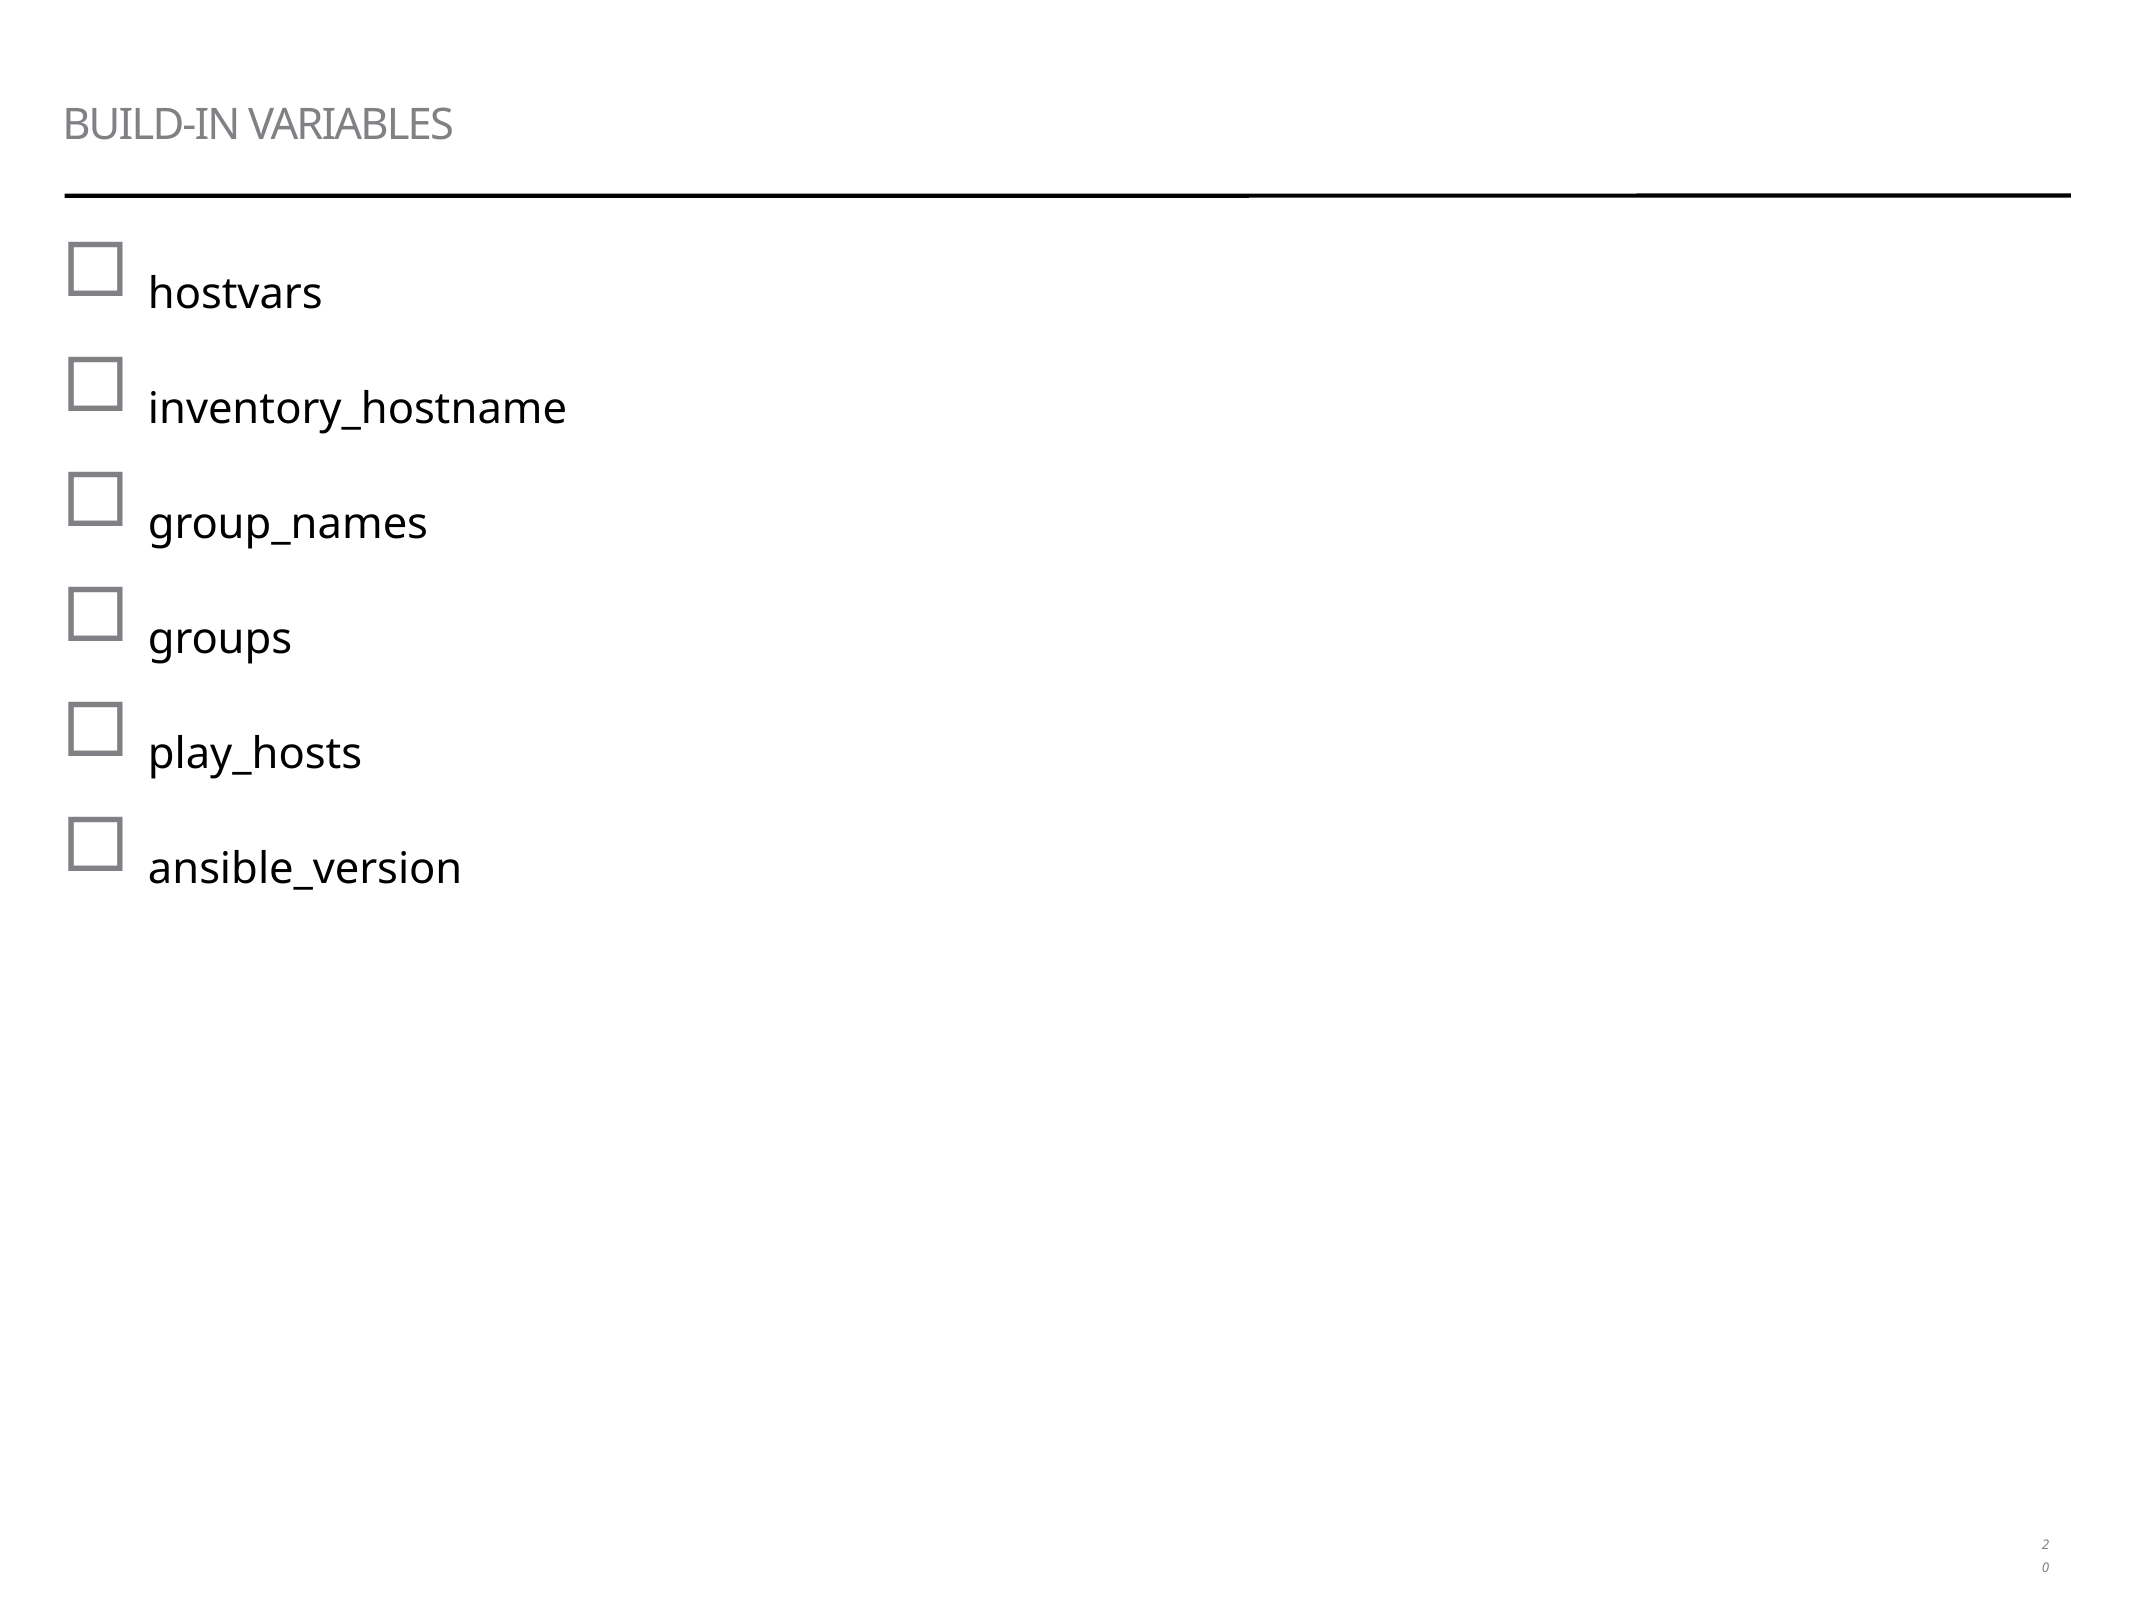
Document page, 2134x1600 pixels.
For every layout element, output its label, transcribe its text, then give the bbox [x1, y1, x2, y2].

list hostvars inventory_hostname group_names groups play_hosts ansible_version [62, 233, 2071, 1486]
slide_number <number> [2026, 1518, 2071, 1567]
title BUILD-IN VARIABLES [62, 50, 2071, 169]
